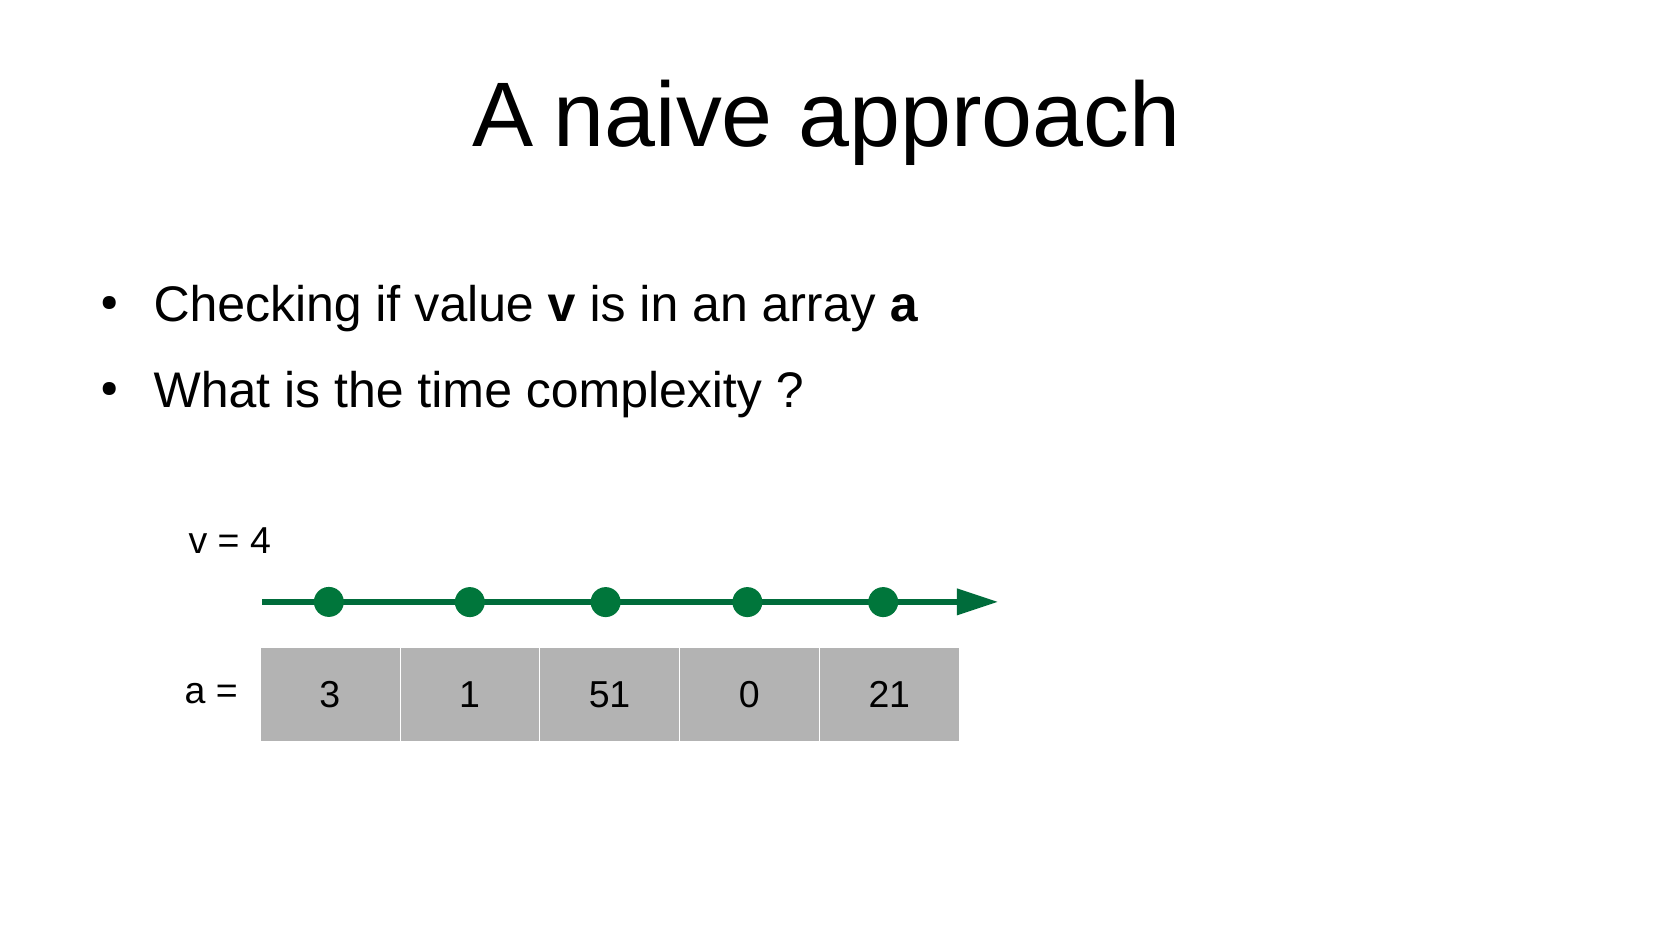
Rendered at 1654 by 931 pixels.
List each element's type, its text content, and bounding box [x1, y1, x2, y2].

text_box [732, 587, 763, 618]
table_header 21 [820, 648, 959, 741]
table_header 1 [401, 648, 539, 741]
table_header 0 [680, 648, 819, 741]
text_box a = [169, 661, 290, 722]
text_box [454, 587, 485, 618]
text_box [868, 587, 899, 618]
table_header 3 [261, 648, 400, 741]
table_header 51 [540, 648, 679, 741]
text_box [590, 587, 621, 618]
text_box [313, 586, 344, 617]
title A naive approach [82, 37, 1571, 193]
text_box v = 4 [173, 511, 294, 572]
list Checking if value v is in an array a What is the time complexity ? [82, 276, 1571, 817]
